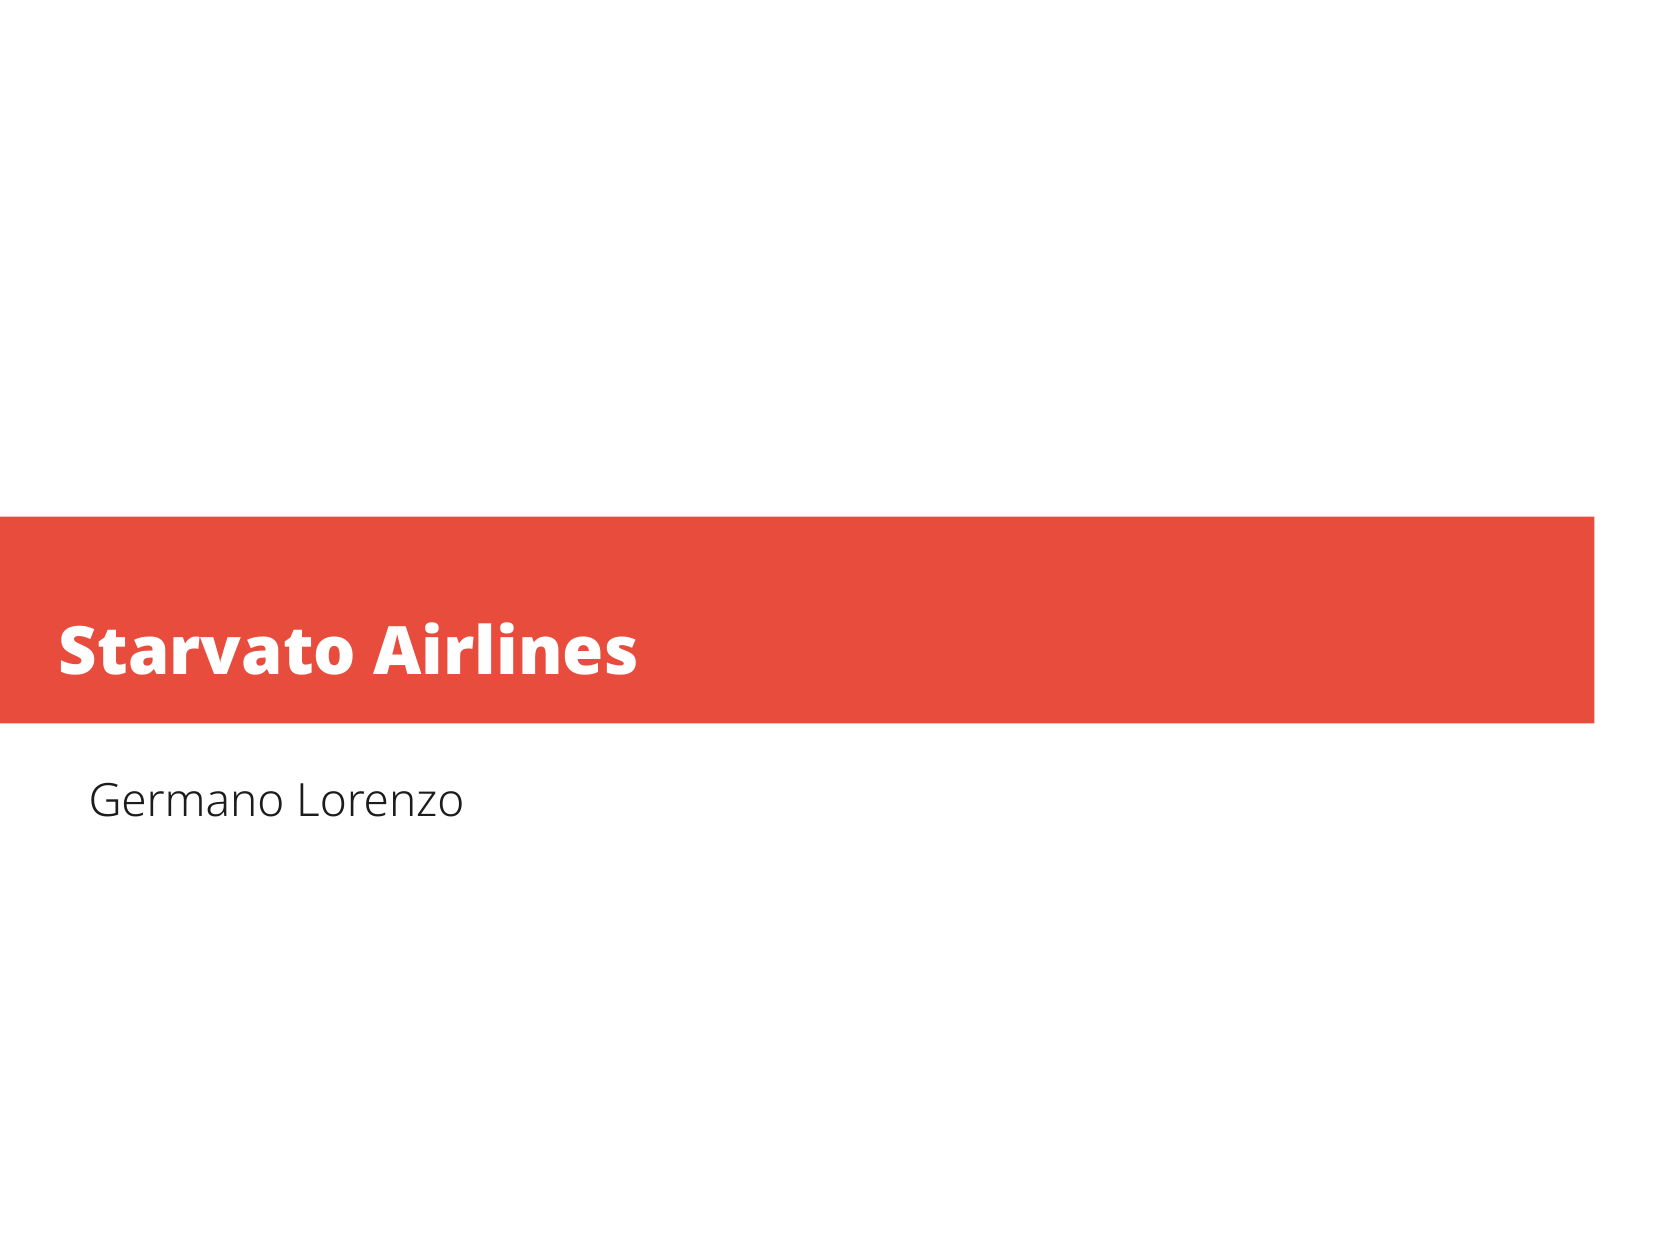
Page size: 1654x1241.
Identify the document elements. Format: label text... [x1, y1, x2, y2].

subtitle Germano Lorenzo [88, 767, 1595, 1182]
title Starvato Airlines [59, 546, 1595, 694]
